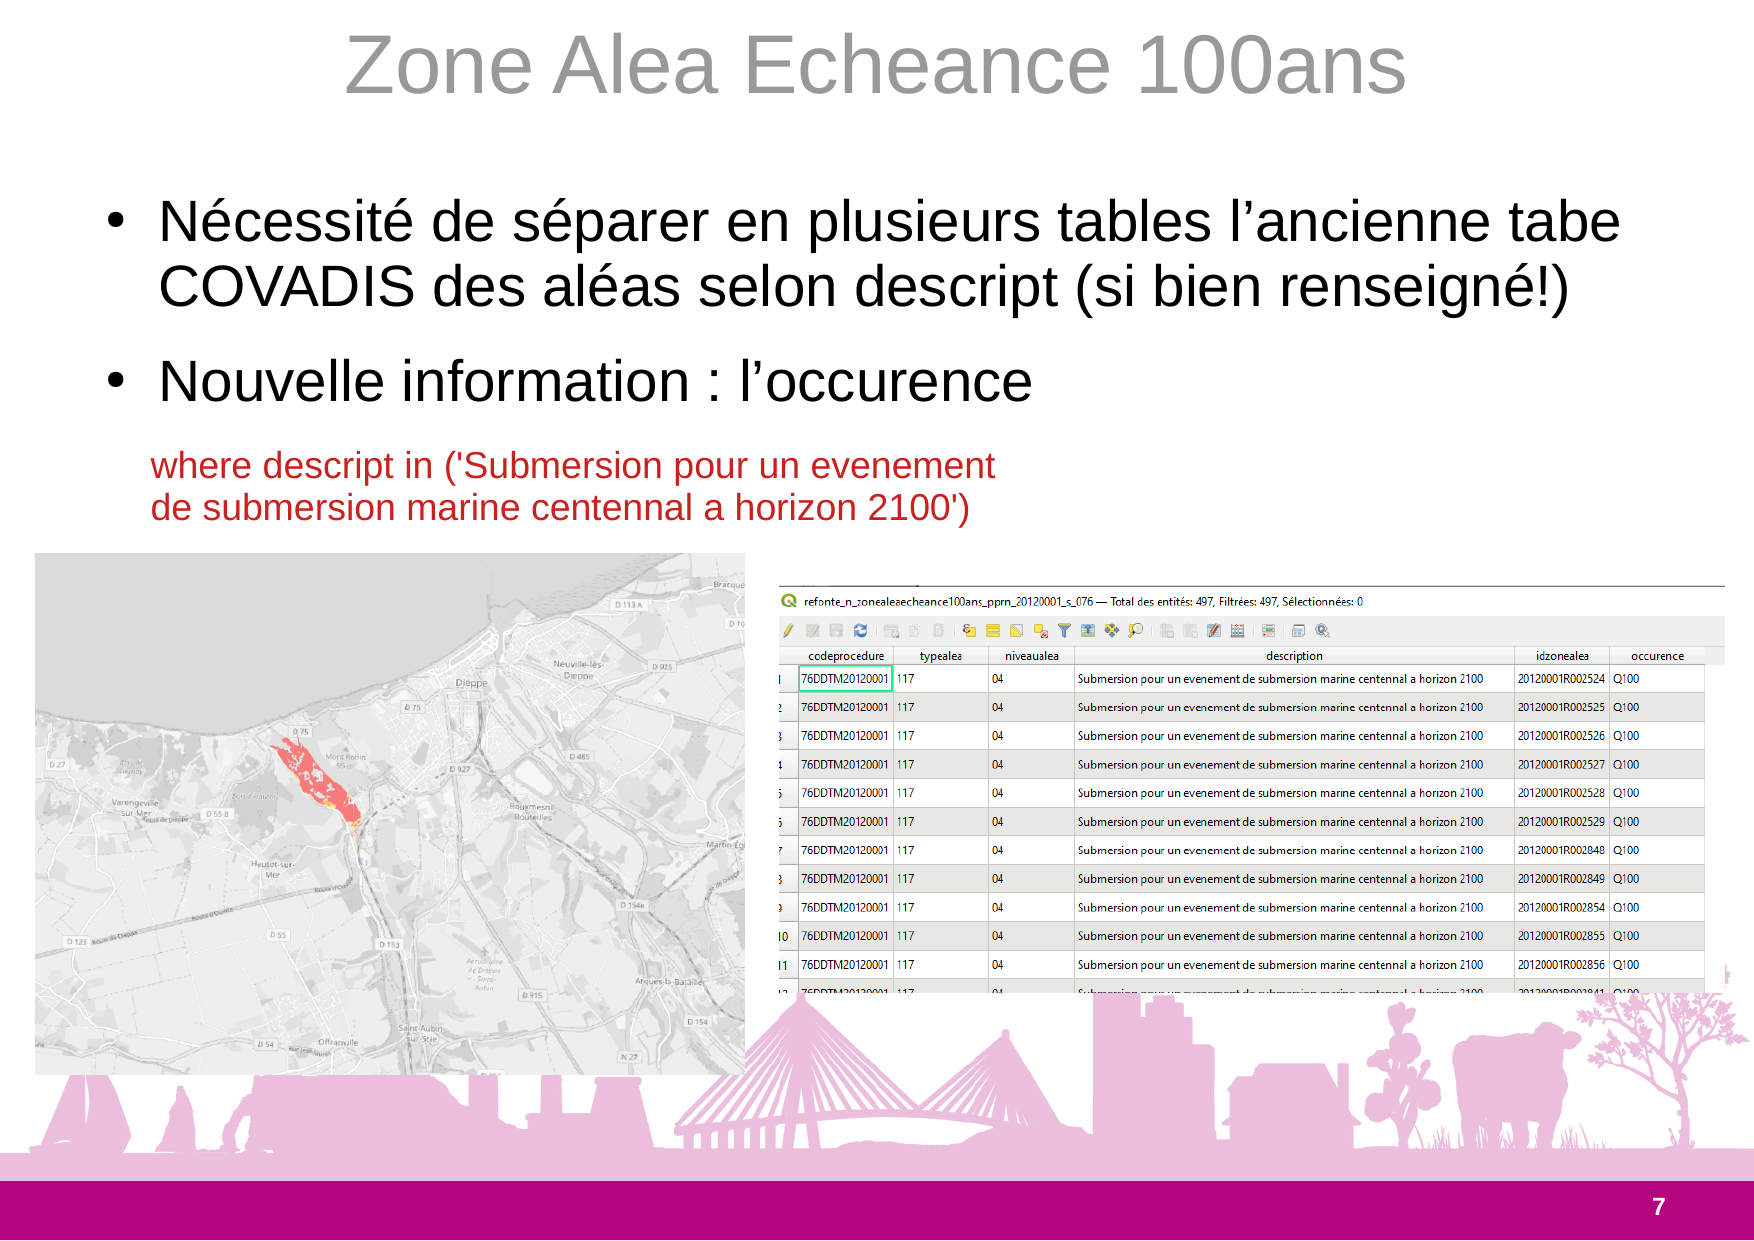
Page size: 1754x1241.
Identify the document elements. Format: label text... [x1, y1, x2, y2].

picture [779, 585, 1725, 993]
picture [35, 553, 745, 1075]
text_box where descript in ('Submersion pour un evenement de submersion marine centennal a horizon 2100') [0, 437, 1754, 578]
list Nécessité de séparer en plusieurs tables l’ancienne tabe COVADIS des aléas selon descript (si bien renseigné!) Nouvelle information : l’occurence [745, 578, 1667, 1010]
list Nécessité de séparer en plusieurs tables l’ancienne tabe COVADIS des aléas selon descript (si bien renseigné!) Nouvelle information : l’occurence [87, 188, 1667, 437]
title Zone Alea Echeance 100ans [87, 0, 1667, 130]
